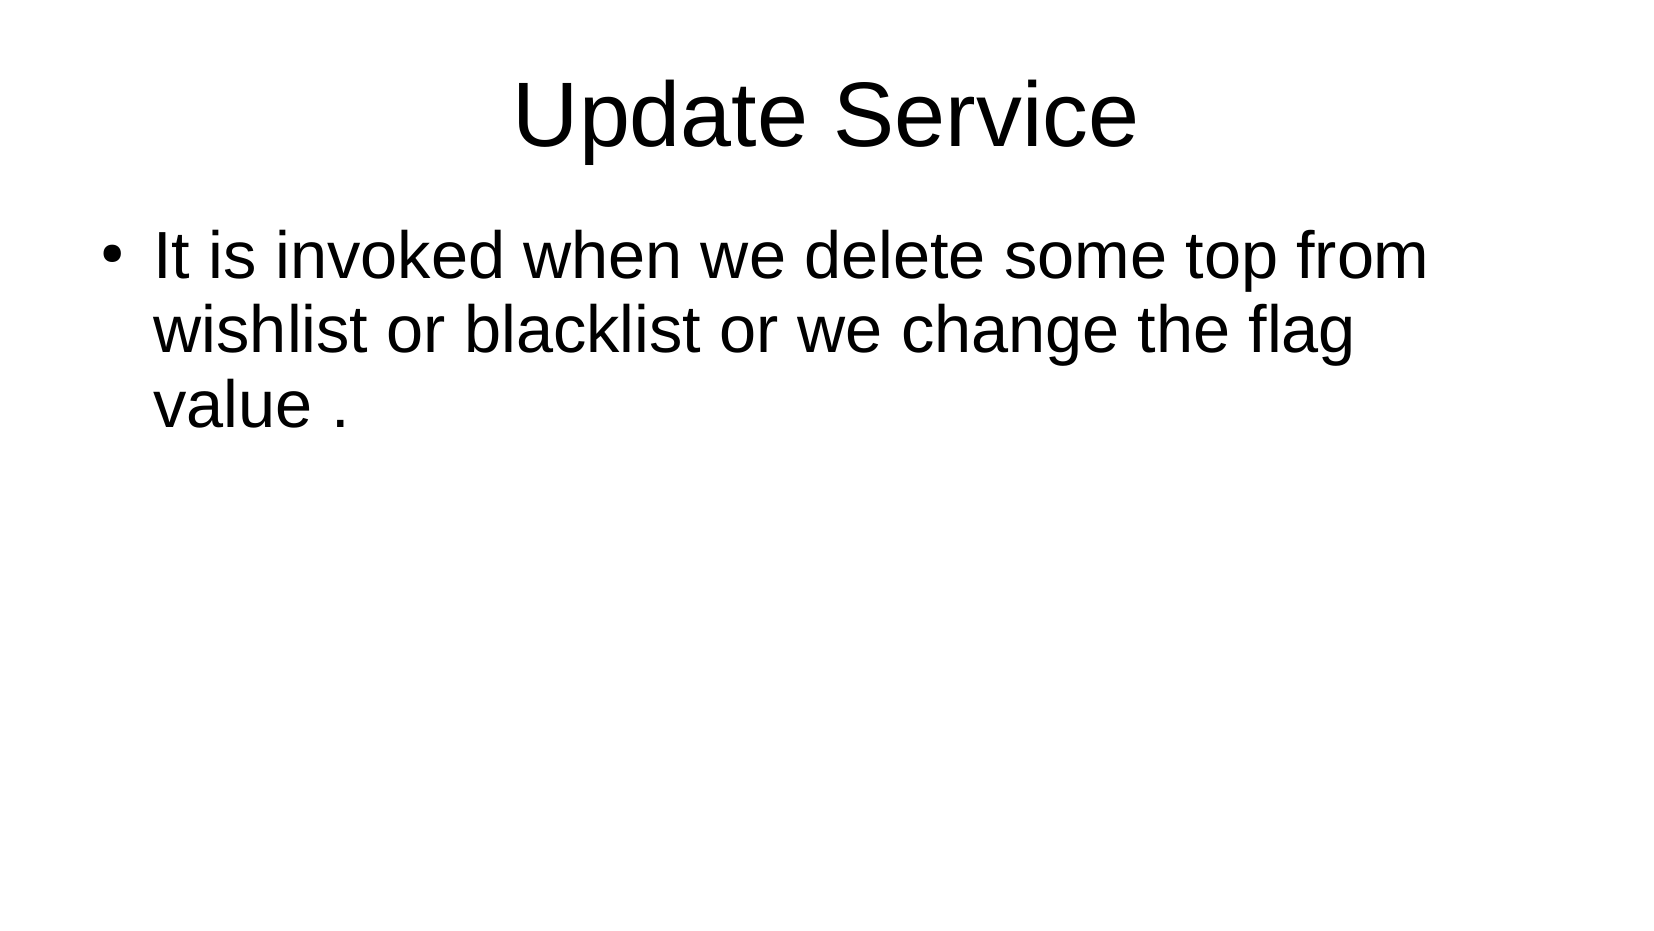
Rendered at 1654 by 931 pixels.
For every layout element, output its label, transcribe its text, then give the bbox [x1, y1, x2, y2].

list It is invoked when we delete some top from wishlist or blacklist or we change the flag value . [82, 217, 1571, 758]
title Update Service [82, 37, 1571, 193]
